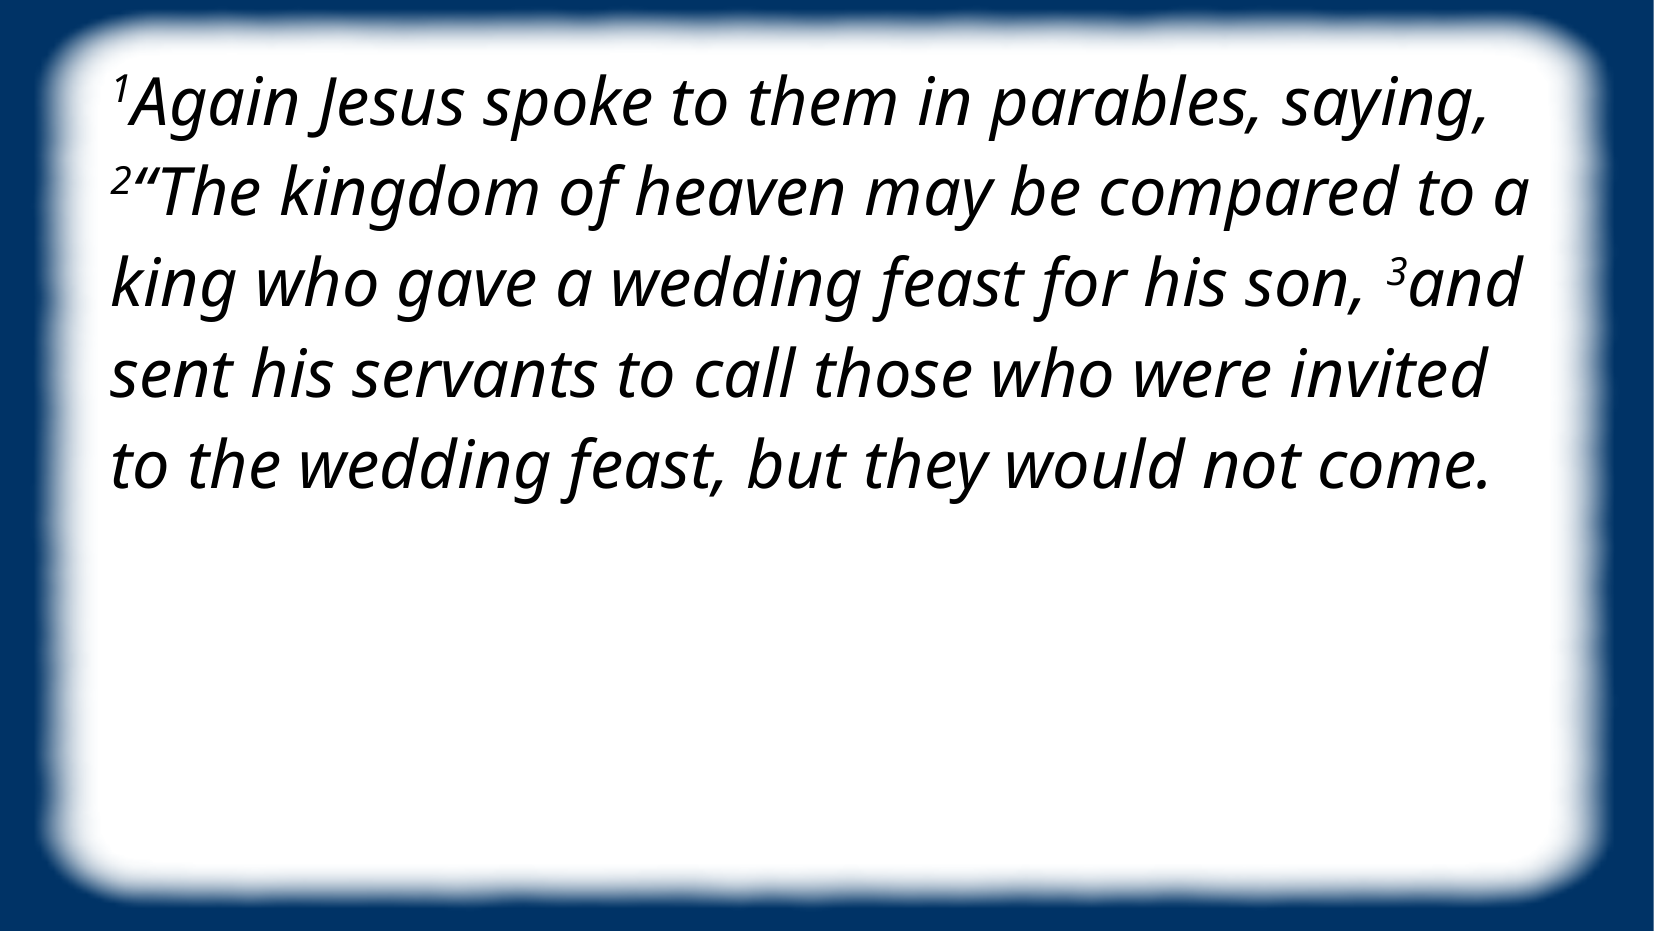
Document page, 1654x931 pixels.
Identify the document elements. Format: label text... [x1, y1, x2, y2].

text_box 1Again Jesus spoke to them in parables, saying, 2“The kingdom of heaven may be compared to a king who gave a wedding feast for his son, 3and sent his servants to call those who were invited to the wedding feast, but they would not come. [95, 46, 1581, 526]
picture [0, 0, 1654, 931]
